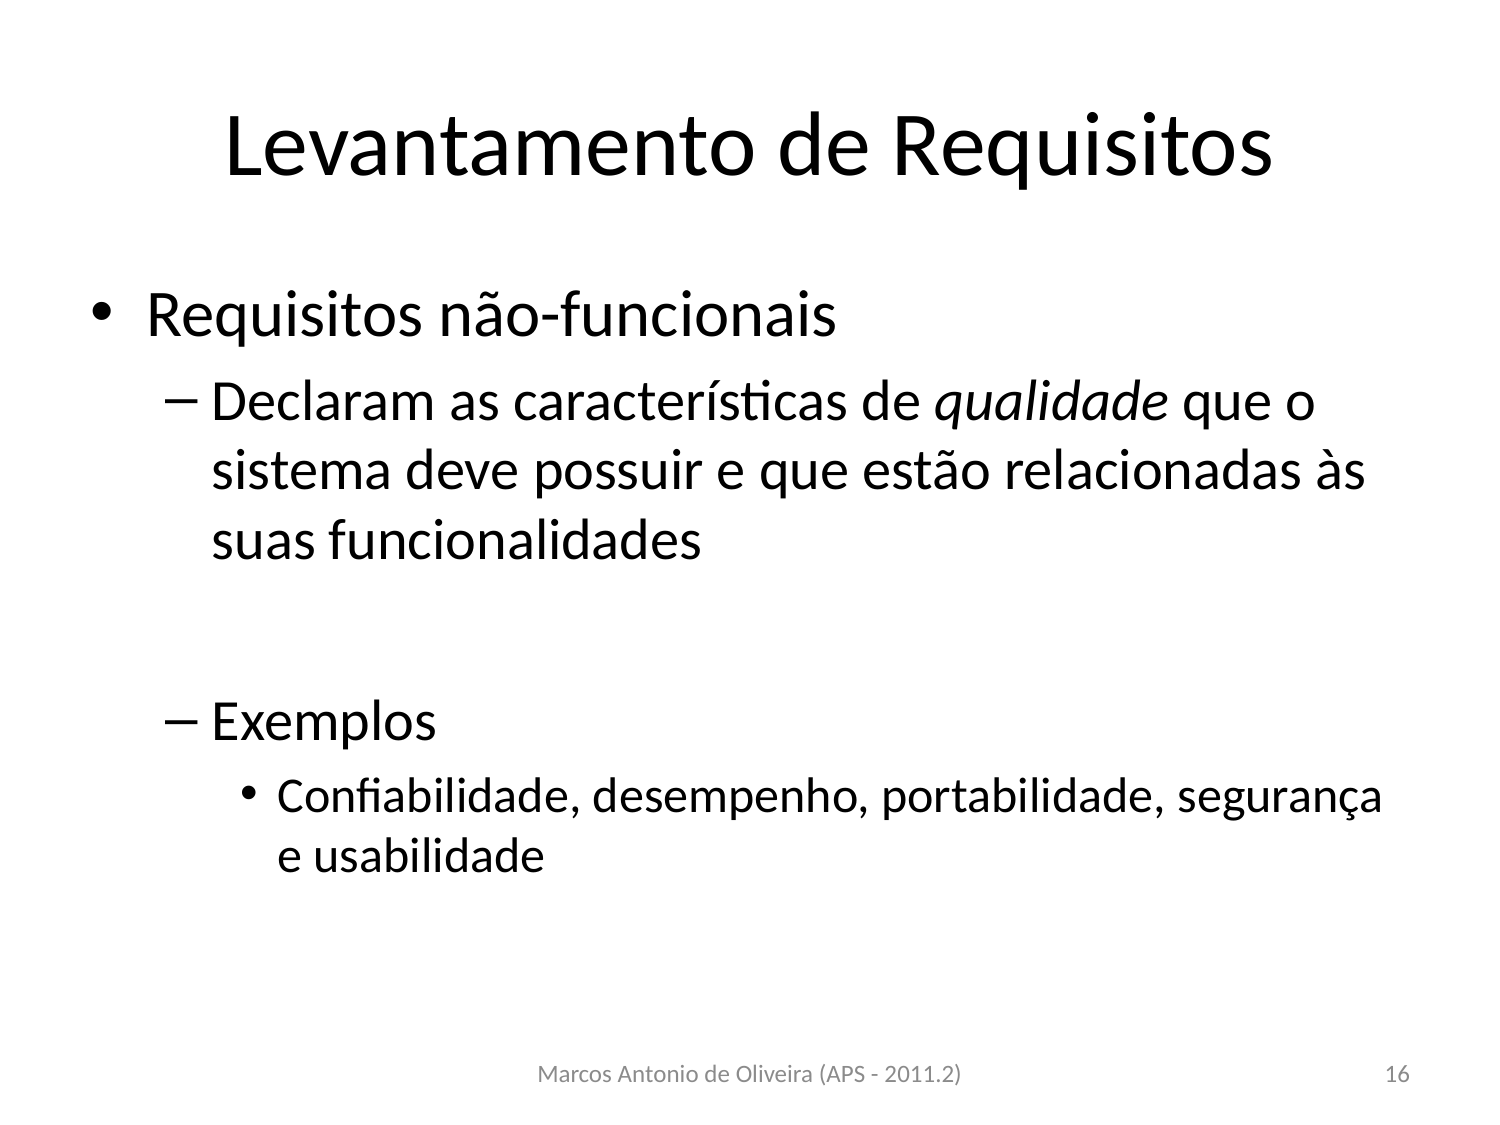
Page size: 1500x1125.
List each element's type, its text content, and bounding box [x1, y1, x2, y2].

footer Marcos Antonio de Oliveira (APS - 2011.2) [512, 1042, 988, 1103]
list Requisitos não-funcionais Declaram as características de qualidade que o sistema deve possuir e que estão relacionadas às suas funcionalidades Exemplos Confiabilidade, desempenho, portabilidade, segurança e usabilidade [75, 262, 1425, 1005]
title Levantamento de Requisitos [75, 45, 1425, 233]
slide_number <número> [1074, 1042, 1425, 1103]
